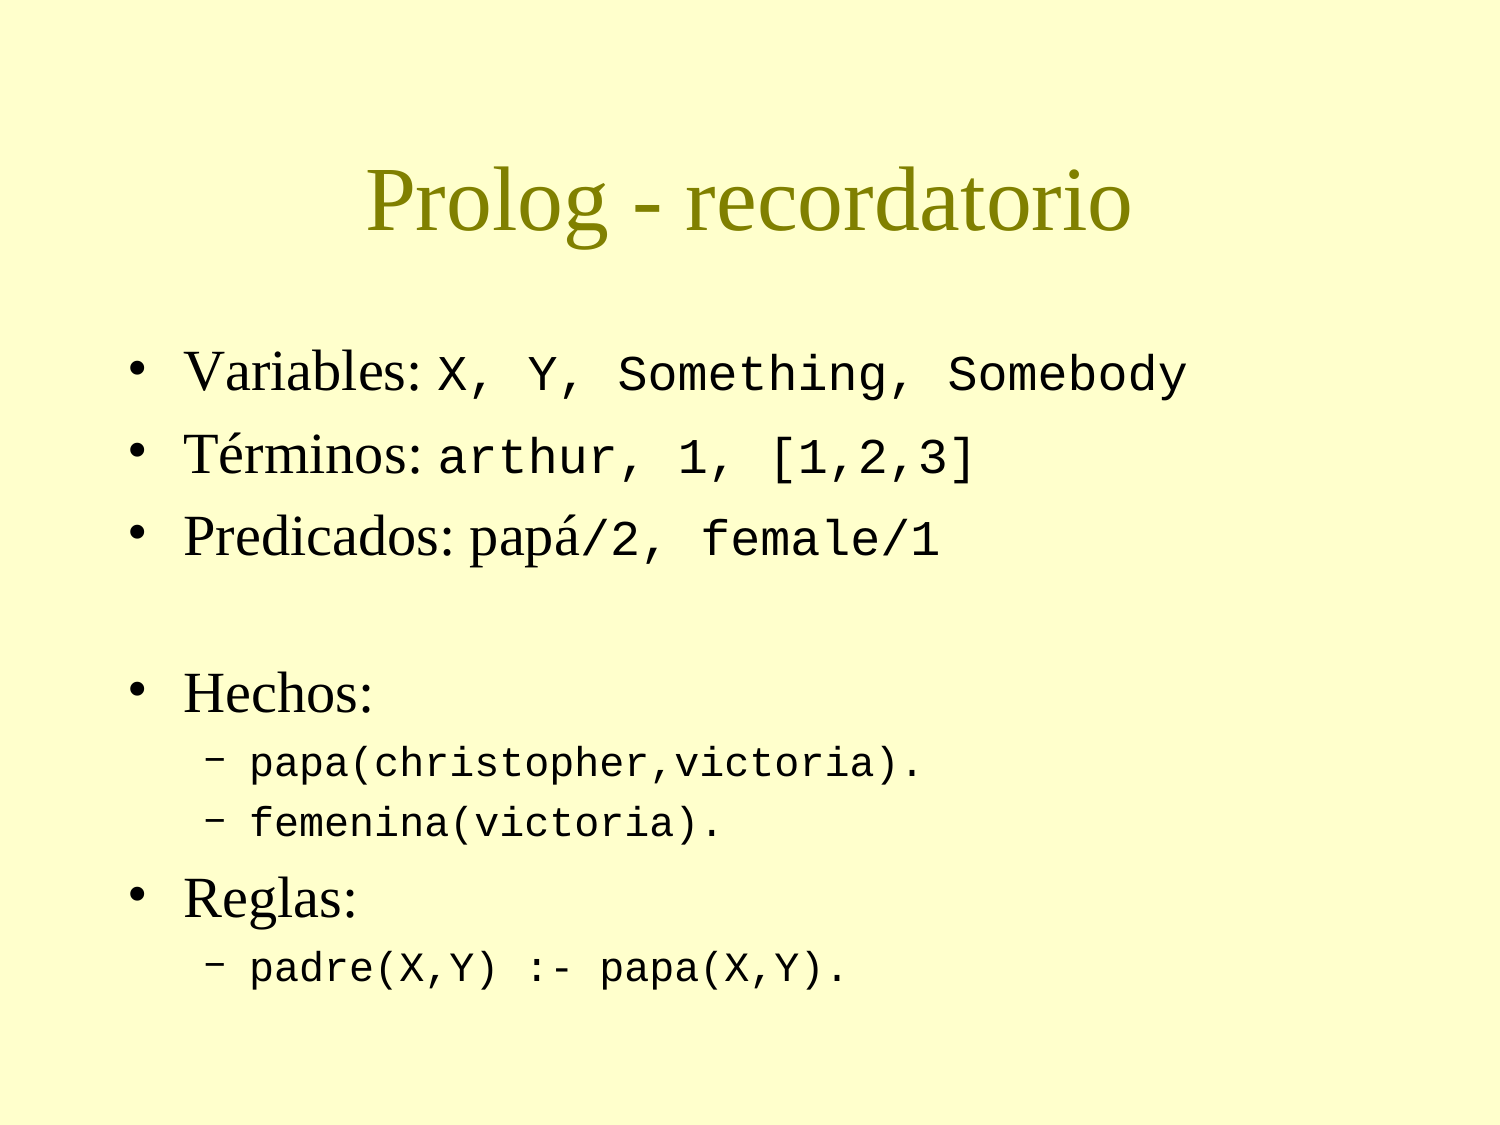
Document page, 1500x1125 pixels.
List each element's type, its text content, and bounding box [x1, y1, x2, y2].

title Prolog - recordatorio [112, 99, 1388, 288]
list Variables: X, Y, Something, Somebody Términos: arthur, 1, [1,2,3] Predicados: papá/2, female/1 Hechos: papa(christopher,victoria). femenina(victoria). Reglas: padre(X,Y) :- papa(X,Y). [112, 324, 1388, 1001]
